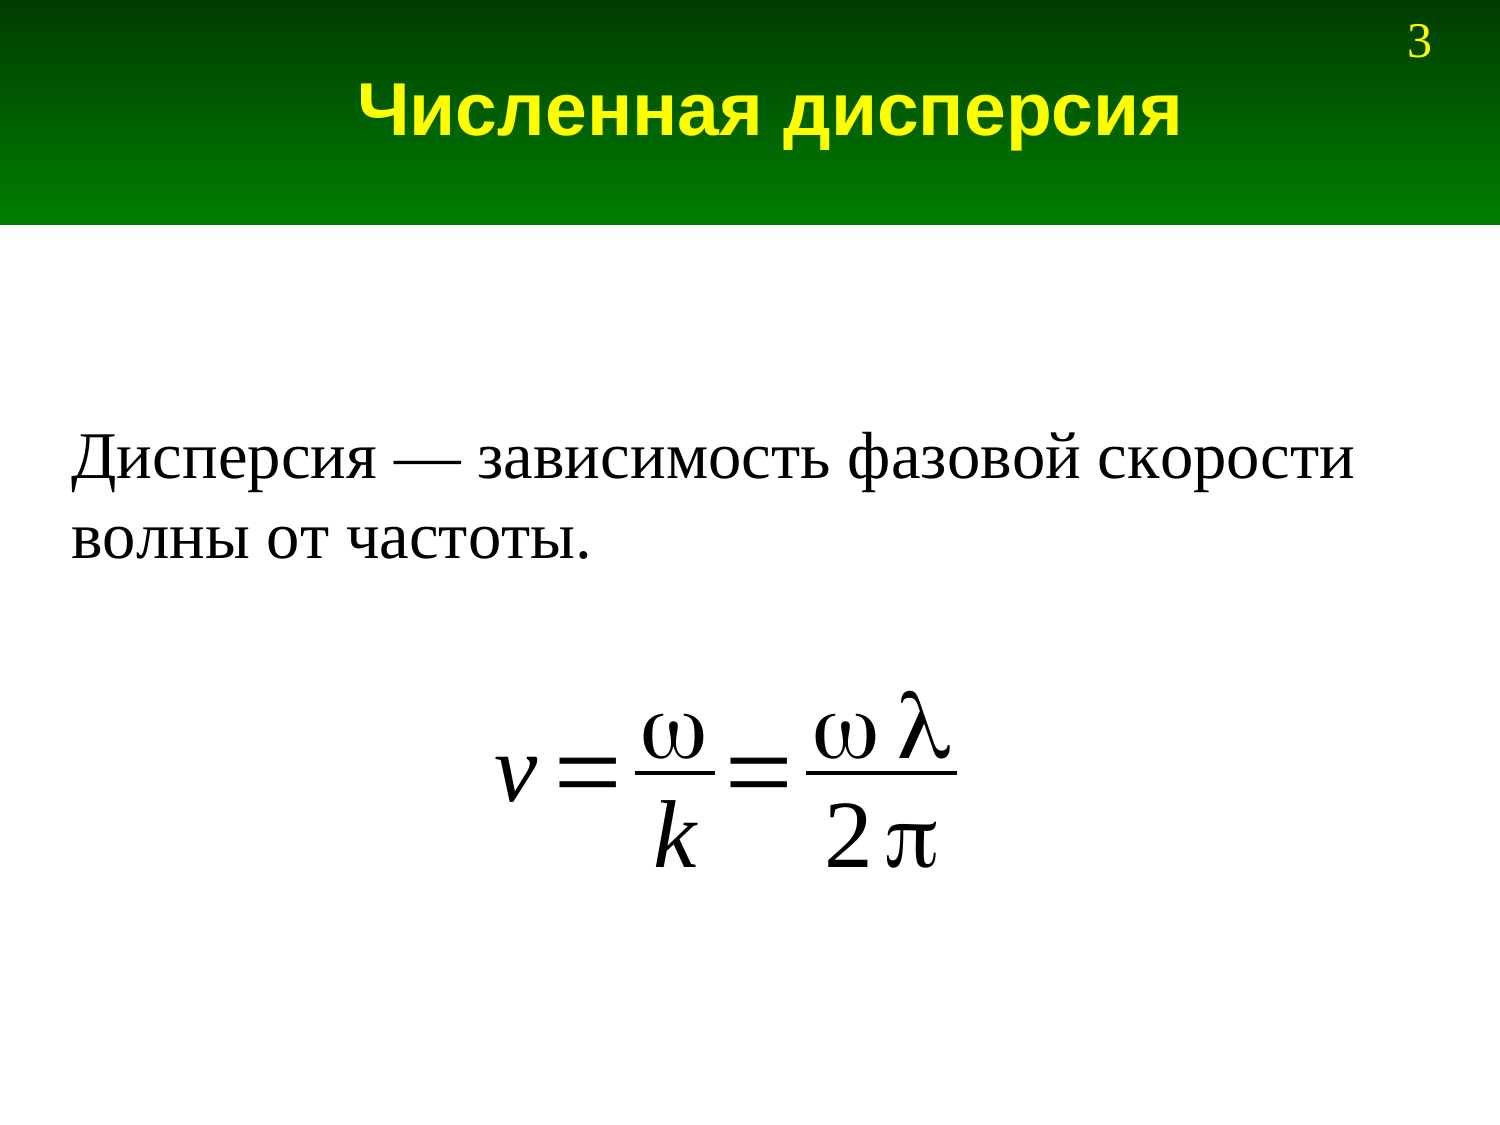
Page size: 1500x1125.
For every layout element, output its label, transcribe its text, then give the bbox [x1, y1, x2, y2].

text_box Дисперсия — зависимость фазовой скорости волны от частоты. [56, 404, 1444, 580]
title Численная дисперсия [100, 7, 1441, 204]
chart [469, 686, 986, 886]
